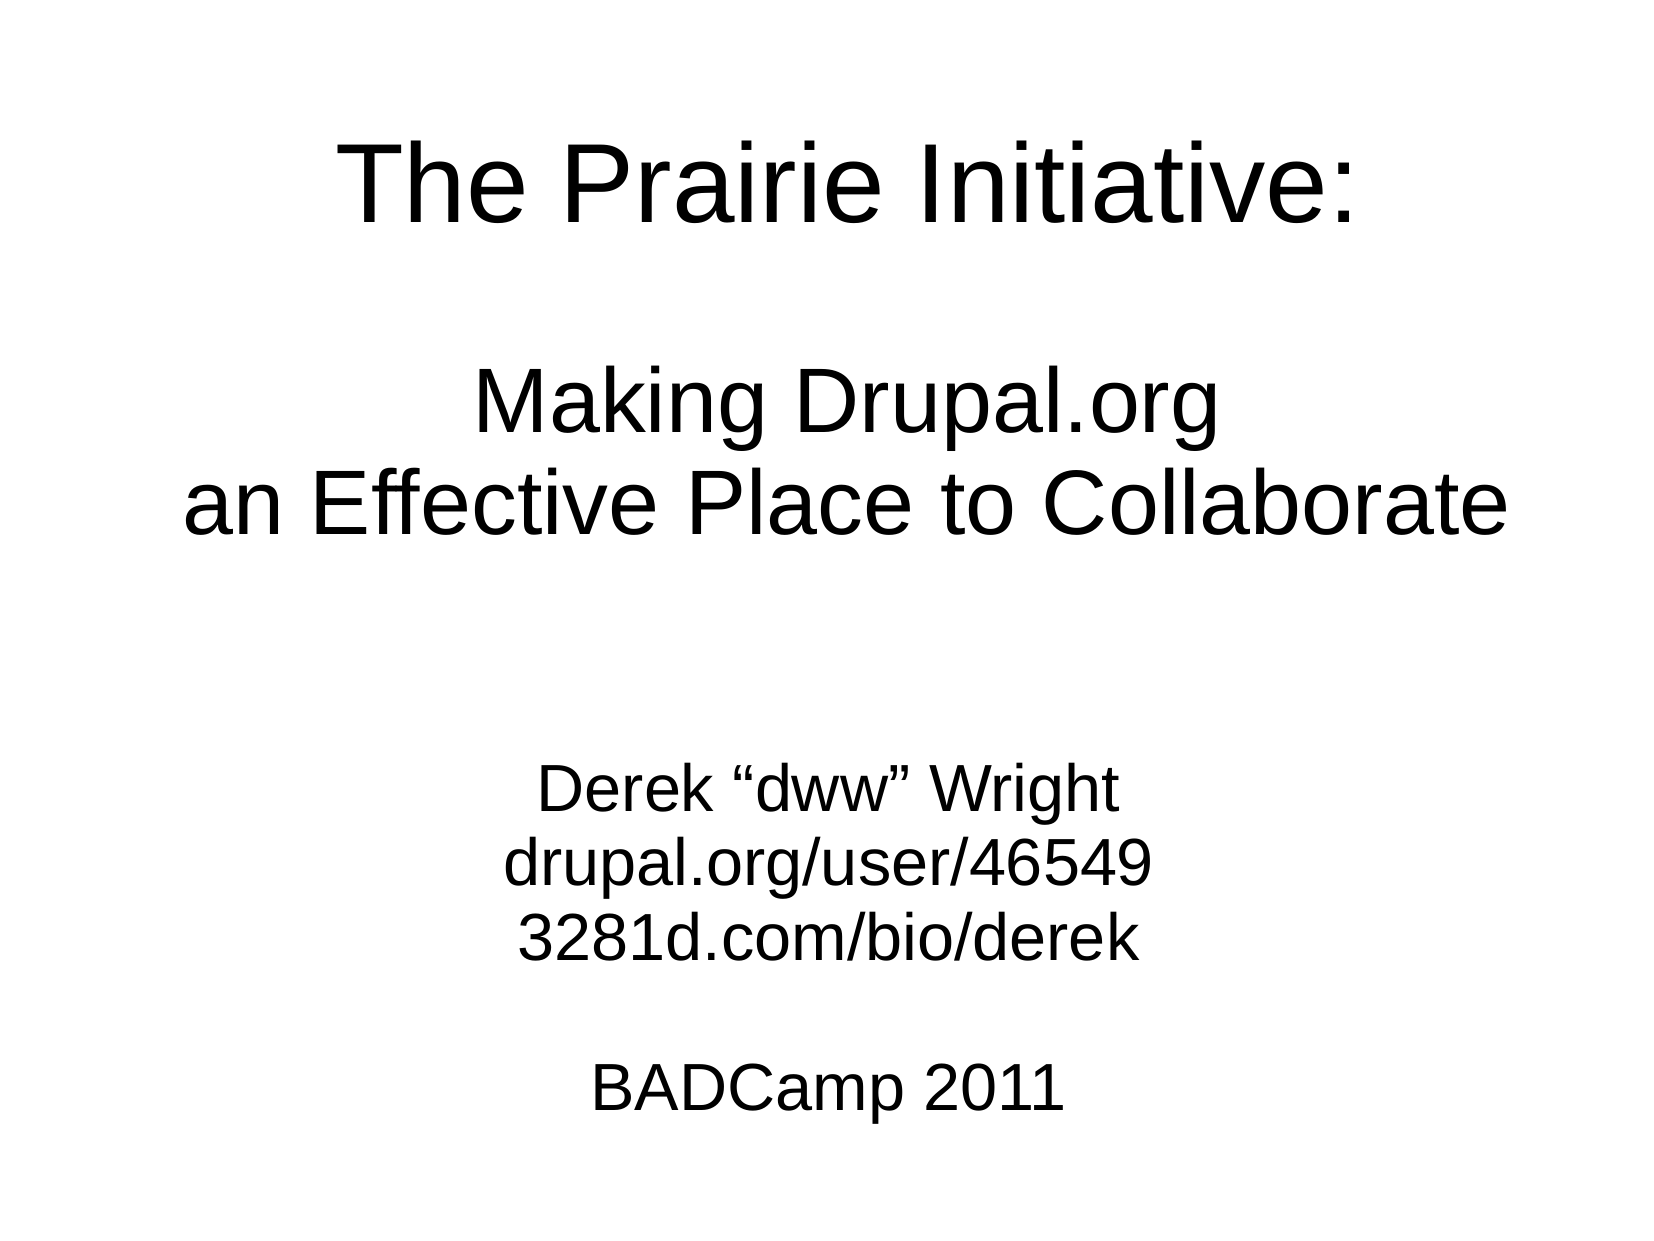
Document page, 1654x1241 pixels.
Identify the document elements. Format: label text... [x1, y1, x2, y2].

title The Prairie Initiative: Making Drupal.org an Effective Place to Collaborate [82, 75, 1613, 601]
subtitle Derek “dww” Wright drupal.org/user/46549 3281d.com/bio/derek BADCamp 2011 [82, 712, 1576, 1163]
